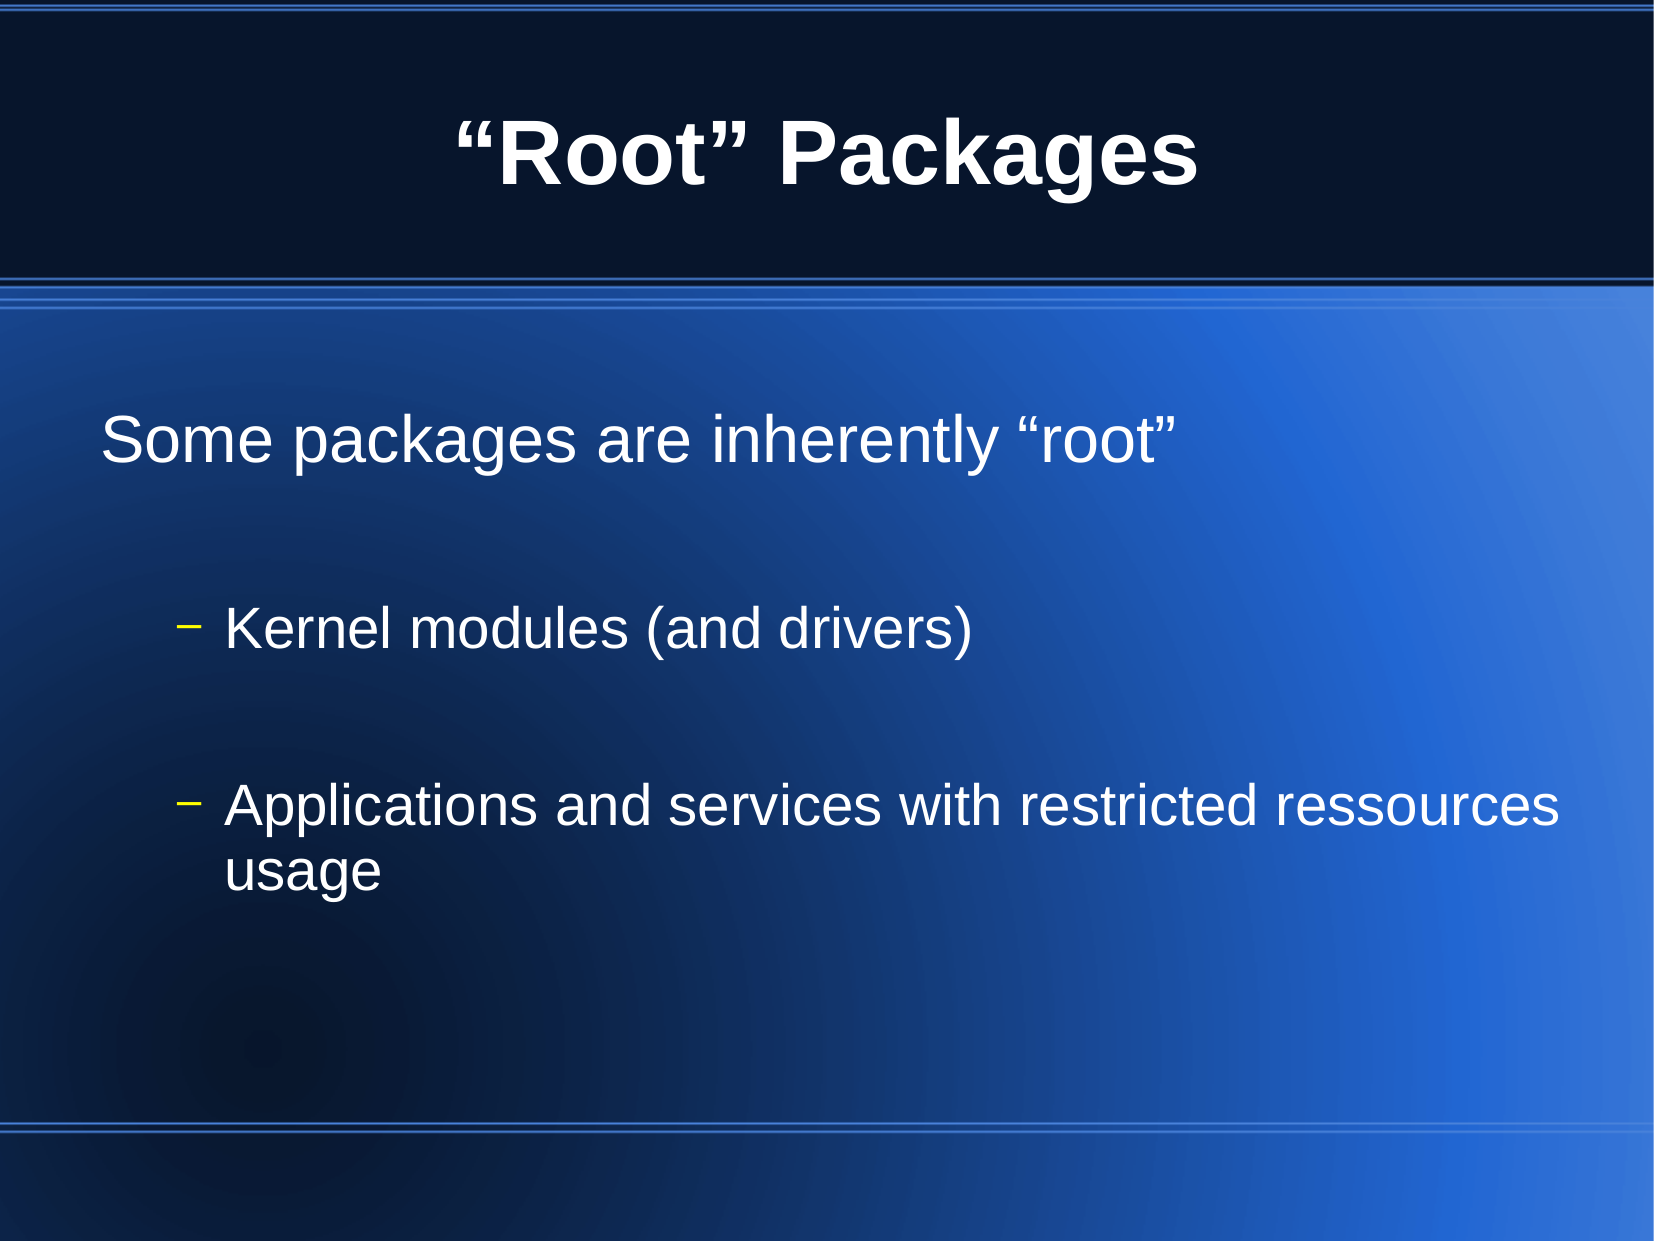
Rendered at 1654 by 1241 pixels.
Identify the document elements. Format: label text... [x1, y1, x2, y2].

picture [0, 0, 1654, 1241]
list Some packages are inherently “root” Kernel modules (and drivers) Applications and services with restricted ressources usage [82, 402, 1571, 993]
title “Root” Packages [82, 56, 1571, 250]
